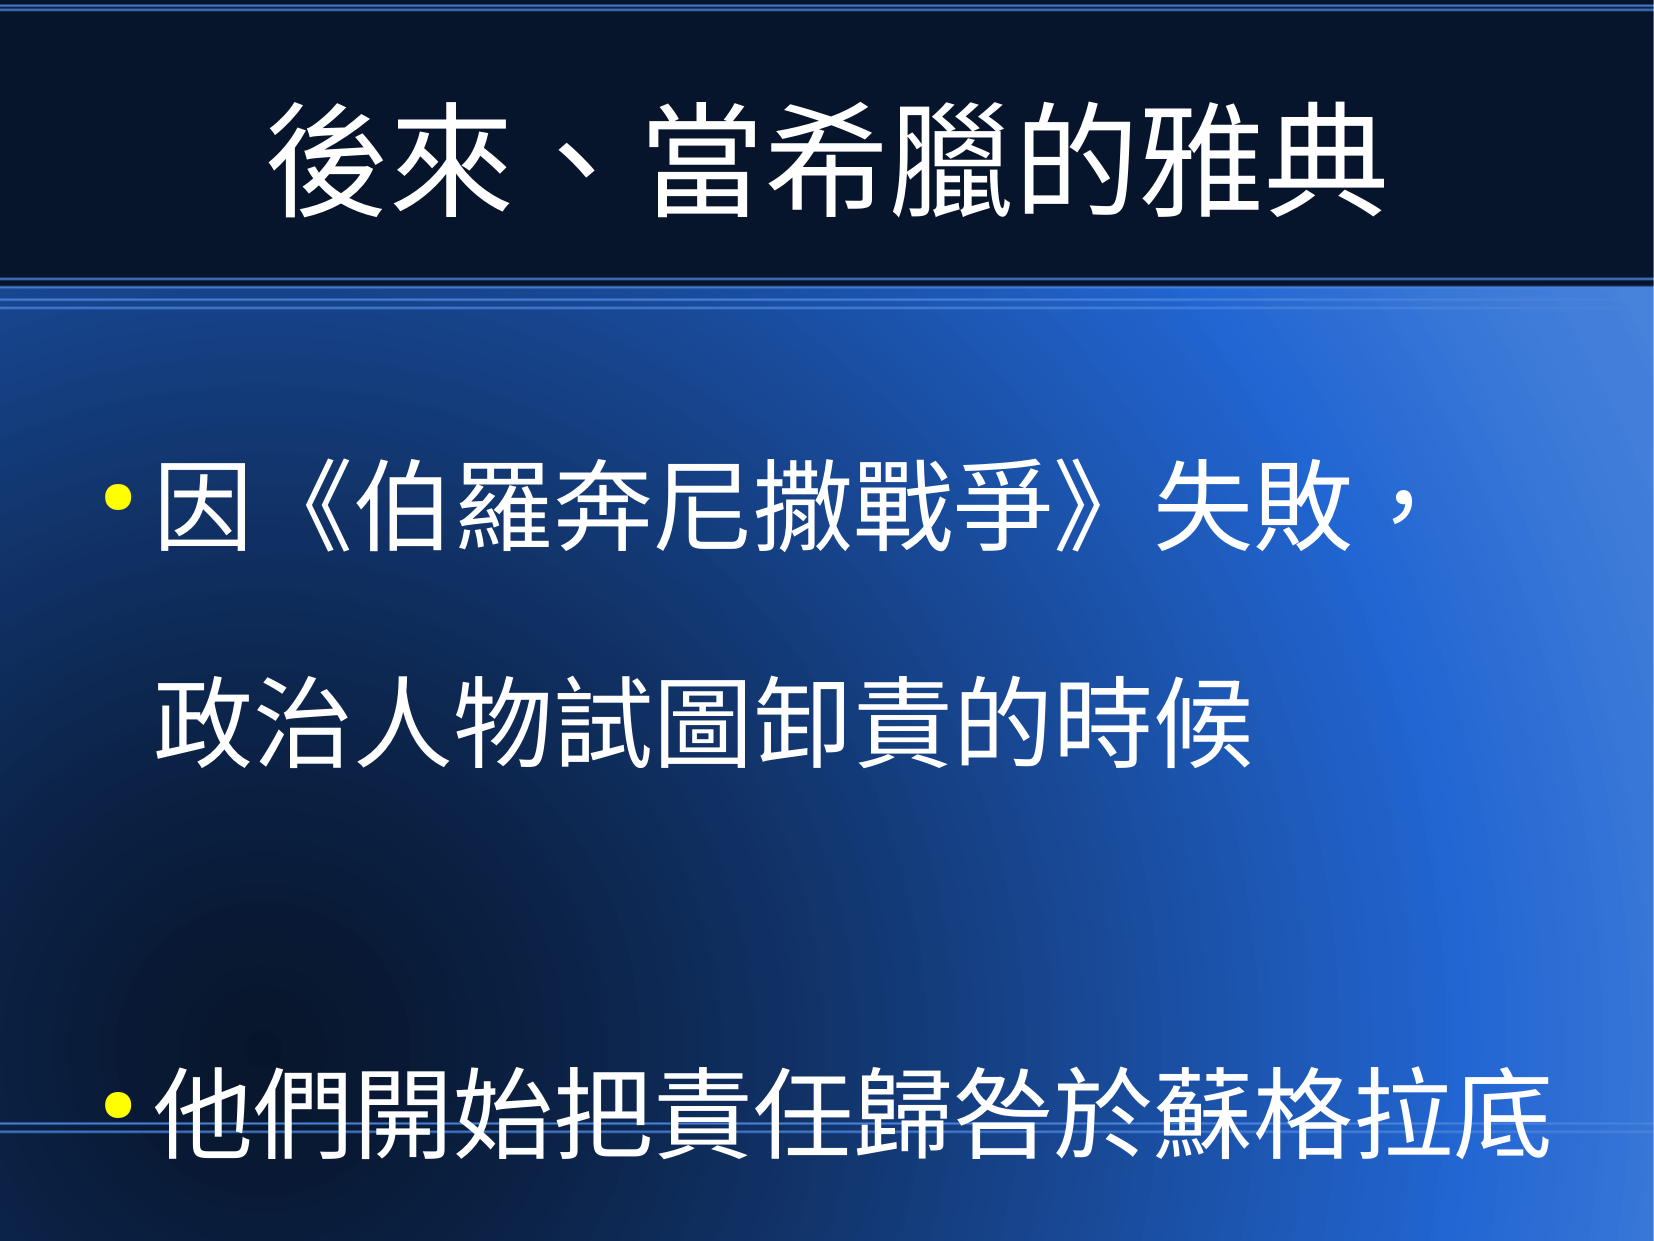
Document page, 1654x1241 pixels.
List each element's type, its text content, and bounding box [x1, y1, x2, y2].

picture [0, 0, 1654, 1241]
title 後來、當希臘的雅典 [82, 49, 1571, 257]
list 因《伯羅奔尼撒戰爭》失敗， 政治人物試圖卸責的時候 他們開始把責任歸咎於蘇格拉底 [82, 355, 1571, 1241]
